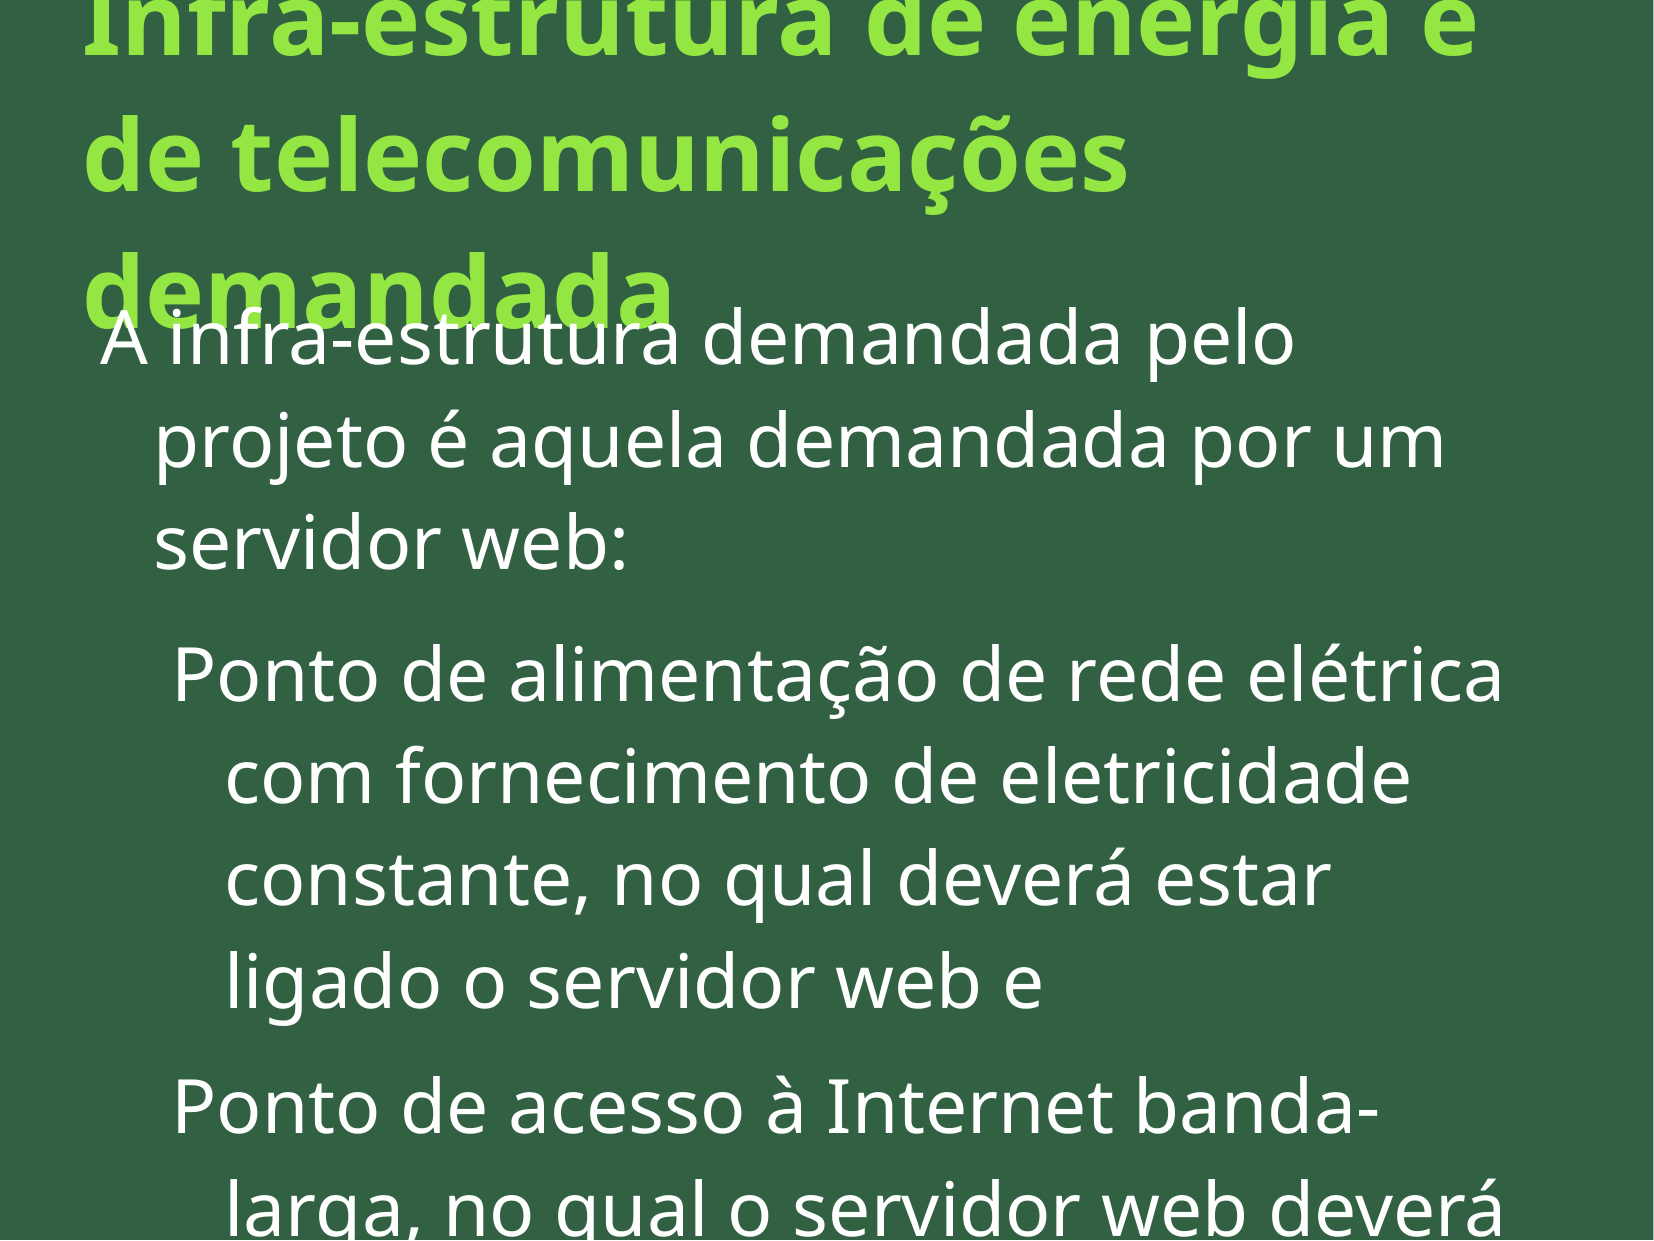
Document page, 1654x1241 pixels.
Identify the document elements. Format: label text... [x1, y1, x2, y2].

list A infra-estrutura demandada pelo projeto é aquela demandada por um servidor web: Ponto de alimentação de rede elétrica com fornecimento de eletricidade constante, no qual deverá estar ligado o servidor web e Ponto de acesso à Internet banda-larga, no qual o servidor web deverá estar conectado [82, 284, 1571, 980]
title Infra-estrutura de energia e de telecomunicações demandada [82, 36, 1571, 269]
